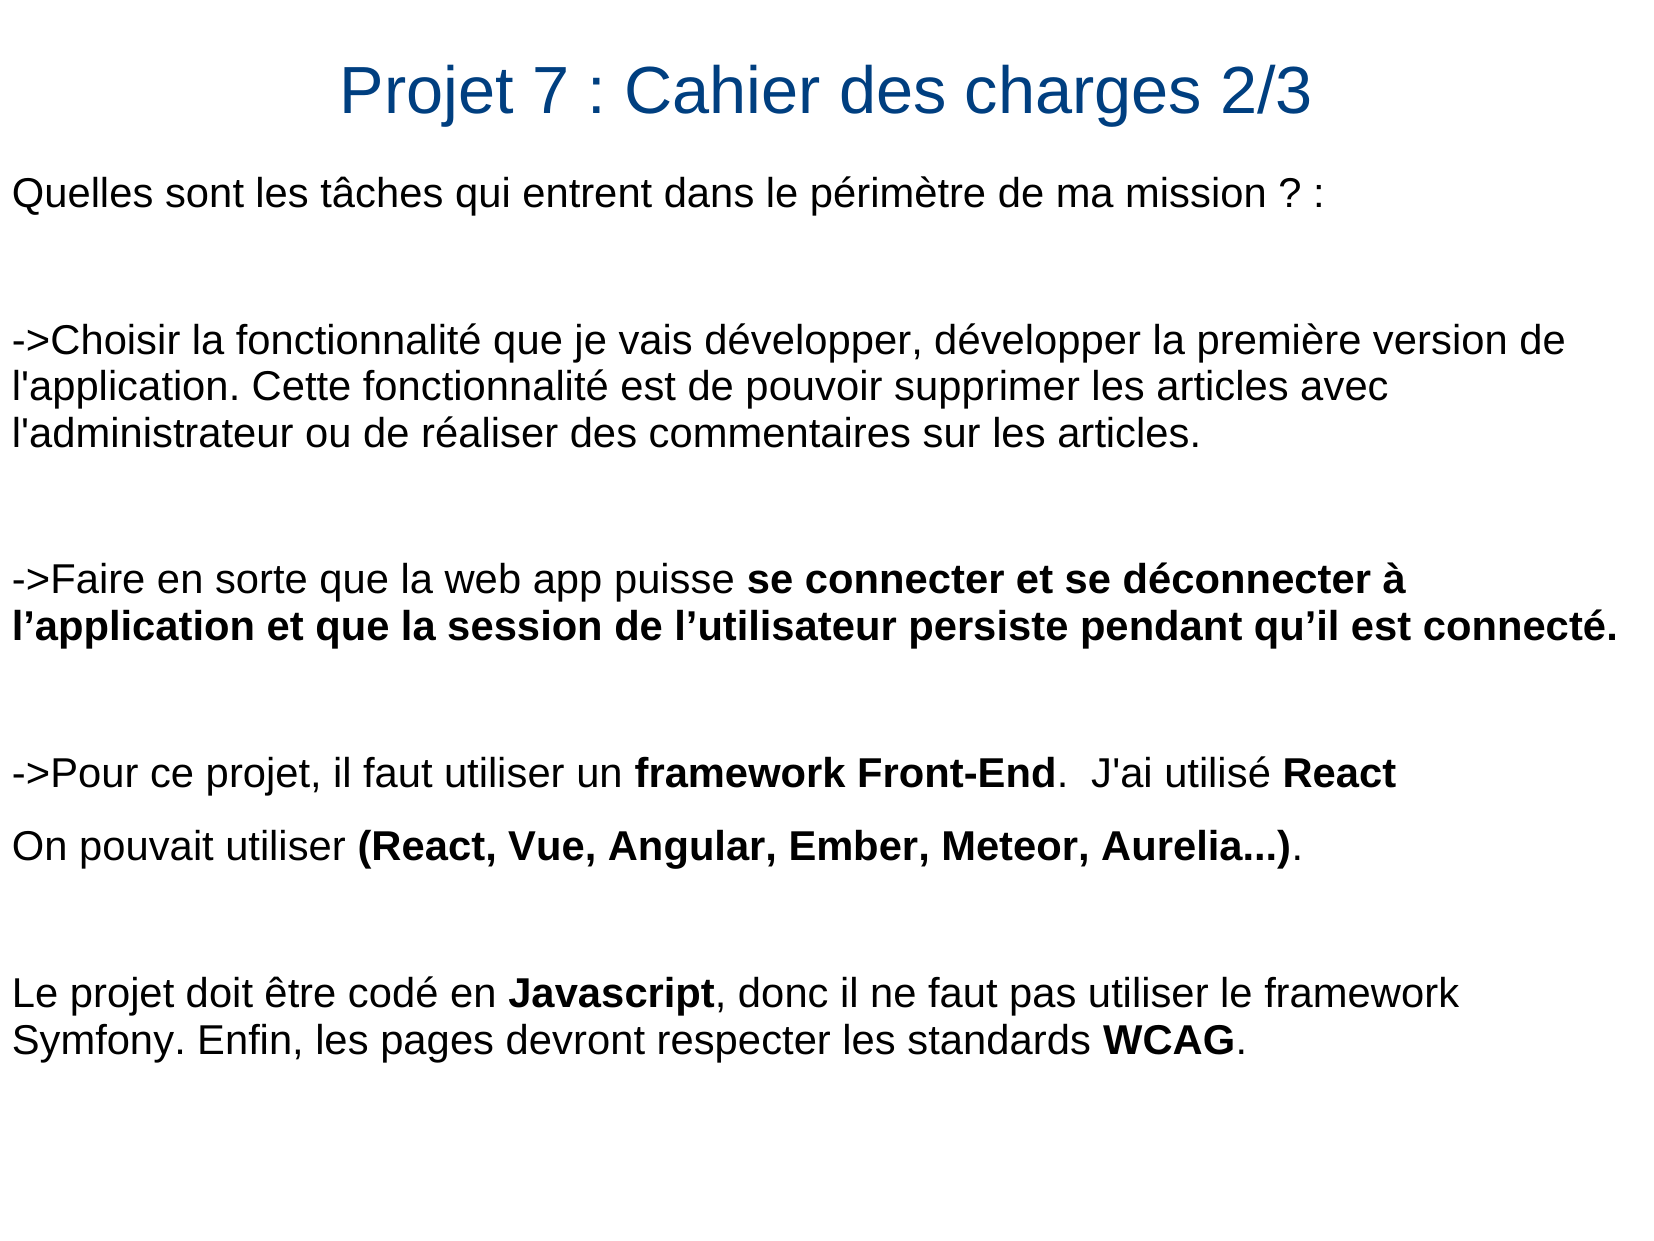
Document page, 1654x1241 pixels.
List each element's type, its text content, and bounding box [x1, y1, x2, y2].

title Projet 7 : Cahier des charges 2/3 [83, 17, 1571, 165]
list Quelles sont les tâches qui entrent dans le périmètre de ma mission ? : ->Choisir la fonctionnalité que je vais développer, développer la première version de l'application. Cette fonctionnalité est de pouvoir supprimer les articles avec l'administrateur ou de réaliser des commentaires sur les articles. ->Faire en sorte que la web app puisse se connecter et se déconnecter à l’application et que la session de l’utilisateur persiste pendant qu’il est connecté. ->Pour ce projet, il faut utiliser un framework Front-End. J'ai utilisé React On pouvait utiliser (React, Vue, Angular, Ember, Meteor, Aurelia...). Le projet doit être codé en Javascript, donc il ne faut pas utiliser le framework Symfony. Enfin, les pages devront respecter les standards WCAG. [11, 165, 1642, 1241]
